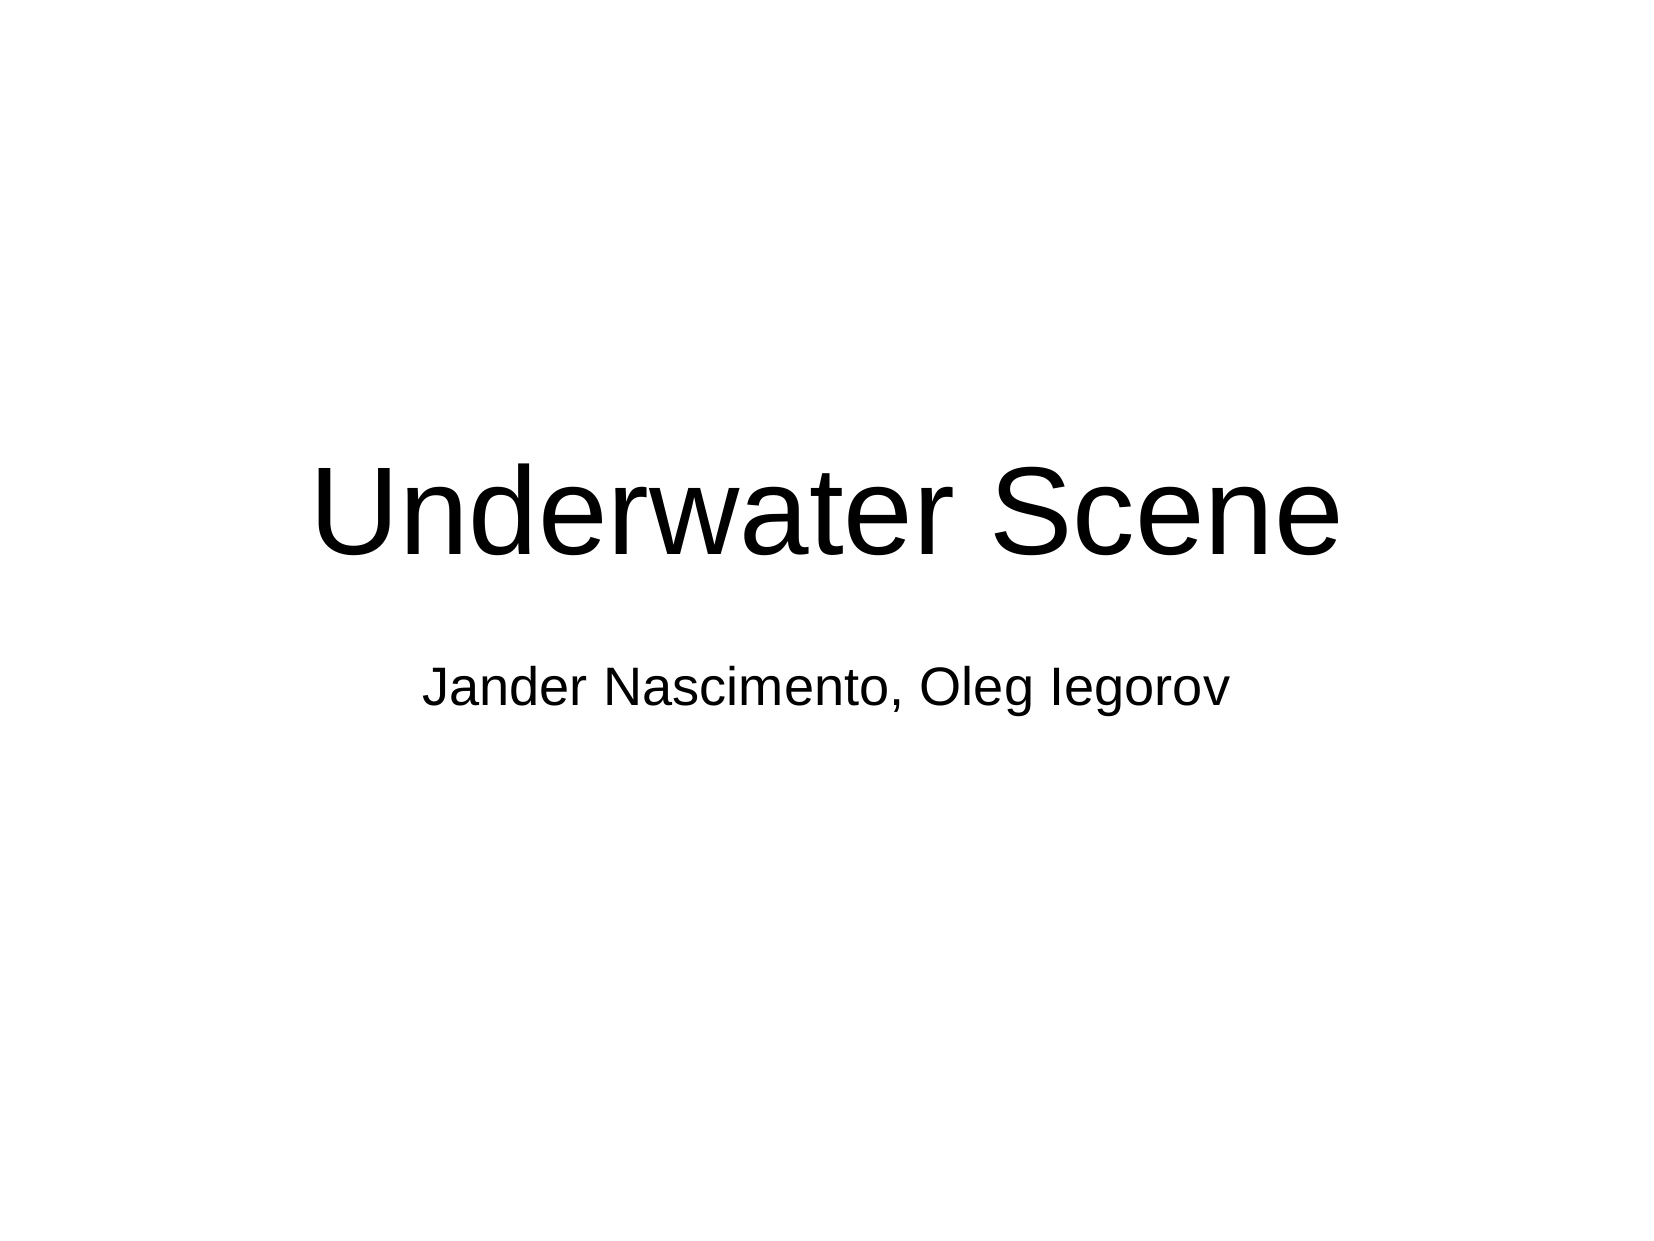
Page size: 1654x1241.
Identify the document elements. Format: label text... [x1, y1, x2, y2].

subtitle Underwater Scene Jander Nascimento, Oleg Iegorov [82, 56, 1571, 1102]
